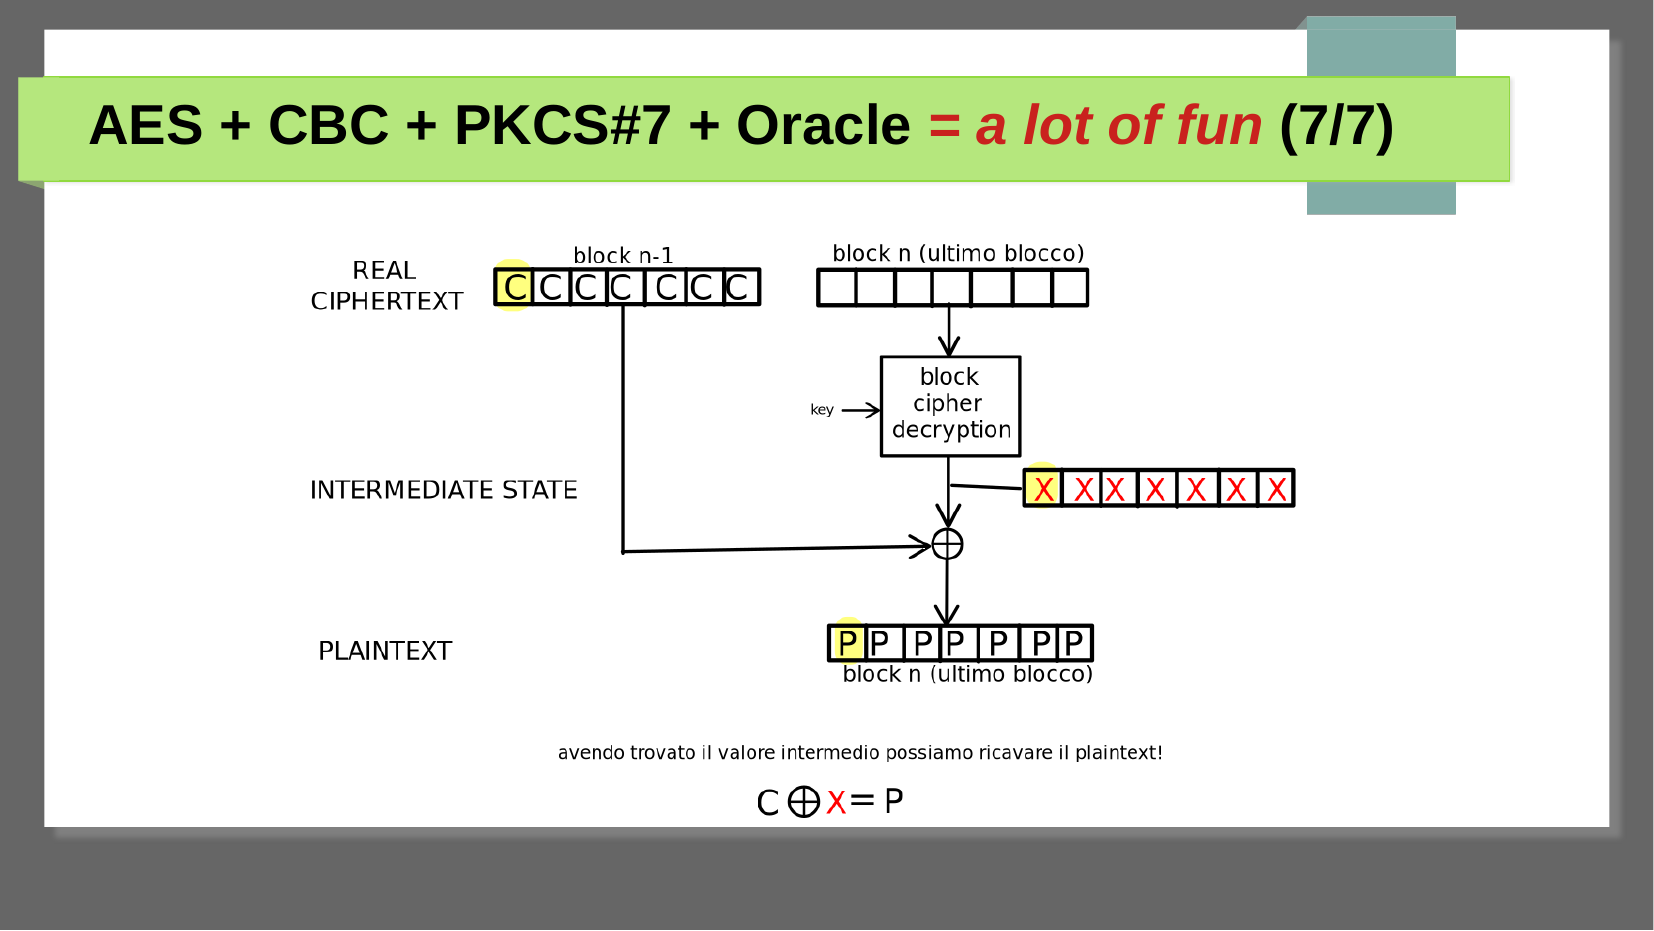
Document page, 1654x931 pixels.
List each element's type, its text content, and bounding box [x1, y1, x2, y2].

title AES + CBC + PKCS#7 + Oracle = a lot of fun (7/7) [88, 73, 1506, 178]
picture [289, 231, 1332, 823]
